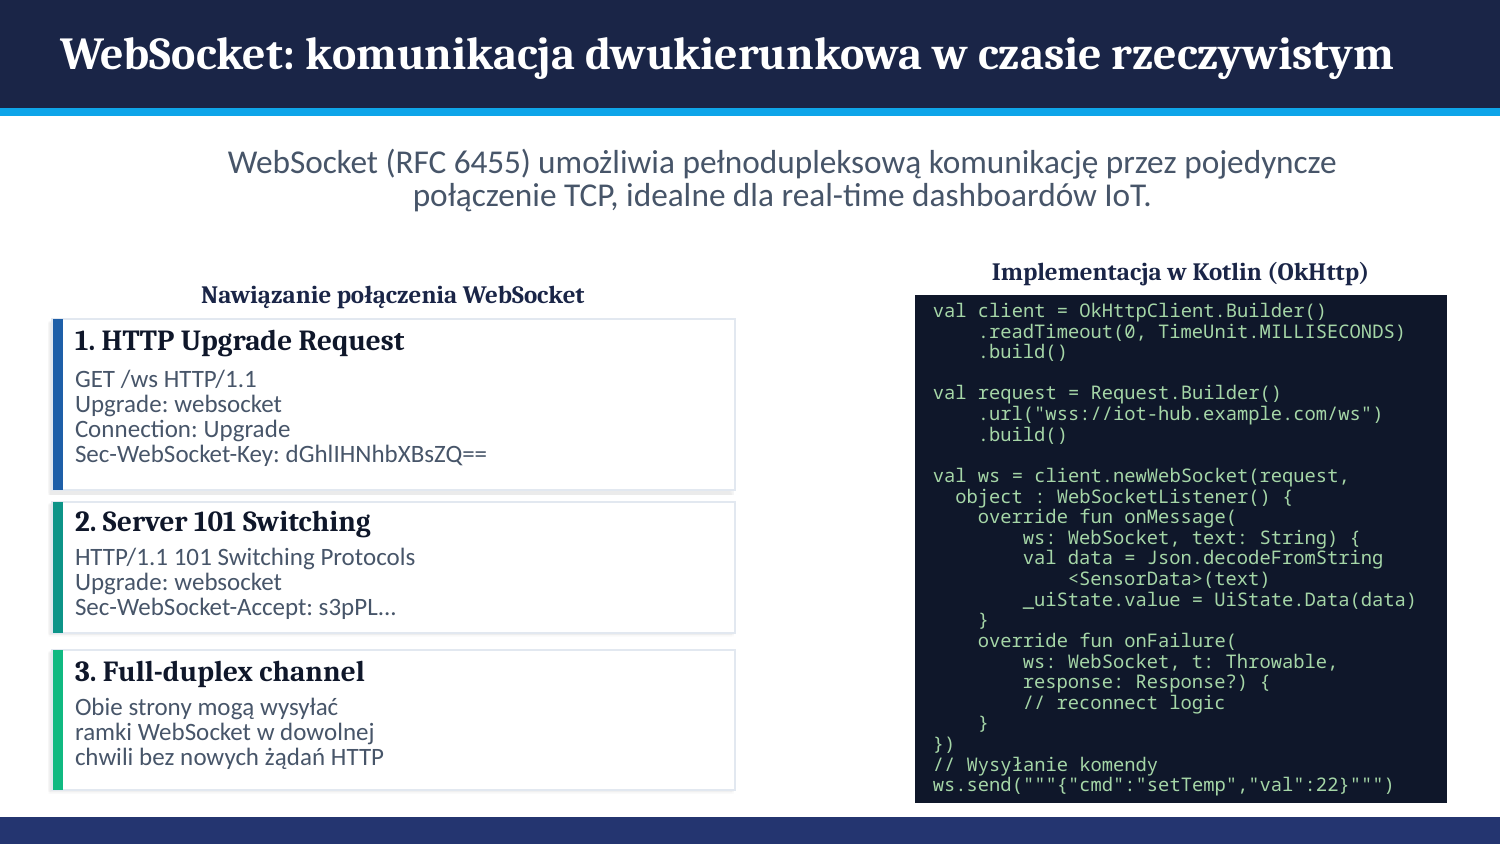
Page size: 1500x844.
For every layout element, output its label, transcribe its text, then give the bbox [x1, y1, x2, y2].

text_box [0, 817, 1500, 844]
text_box 1. HTTP Upgrade Request [75, 313, 728, 367]
text_box [52, 650, 735, 790]
text_box WebSocket: komunikacja dwukierunkowa w czasie rzeczywistym [60, 6, 1440, 104]
text_box [52, 319, 735, 490]
text_box Obie strony mogą wysyłać ramki WebSocket w dowolnej chwili bez nowych żądań HTTP [75, 694, 728, 774]
text_box 3. Full-duplex channel [75, 650, 728, 694]
text_box HTTP/1.1 101 Switching Protocols Upgrade: websocket Sec-WebSocket-Accept: s3pPL... [75, 542, 728, 626]
text_box WebSocket (RFC 6455) umożliwia pełnodupleksową komunikację przez pojedyncze połączenie TCP, idealne dla real-time dashboardów IoT. [149, 127, 1417, 236]
text_box GET /ws HTTP/1.1 Upgrade: websocket Connection: Upgrade Sec-WebSocket-Key: dGhlIHNhbXBsZQ== [75, 367, 728, 470]
text_box Nawiązanie połączenia WebSocket [59, 272, 727, 319]
text_box 2. Server 101 Switching [75, 494, 728, 542]
text_box [915, 295, 1447, 803]
text_box [0, 0, 1500, 116]
text_box [52, 502, 735, 633]
text_box val client = OkHttpClient.Builder() .readTimeout(0, TimeUnit.MILLISECONDS) .build() val request = Request.Builder() .url("wss://iot-hub.example.com/ws") .build() val ws = client.newWebSocket(request, object : WebSocketListener() { override fun onMessage( ws: WebSocket, text: String) { val data = Json.decodeFromString <SensorData>(text) _uiState.value = UiState.Data(data) } override fun onFailure( ws: WebSocket, t: Throwable, response: Response?) { // reconnect logic } }) // Wysyłanie komendy ws.send("""{"cmd":"setTemp","val":22}""") [933, 303, 1436, 747]
text_box Implementacja w Kotlin (OkHttp) [915, 250, 1447, 295]
